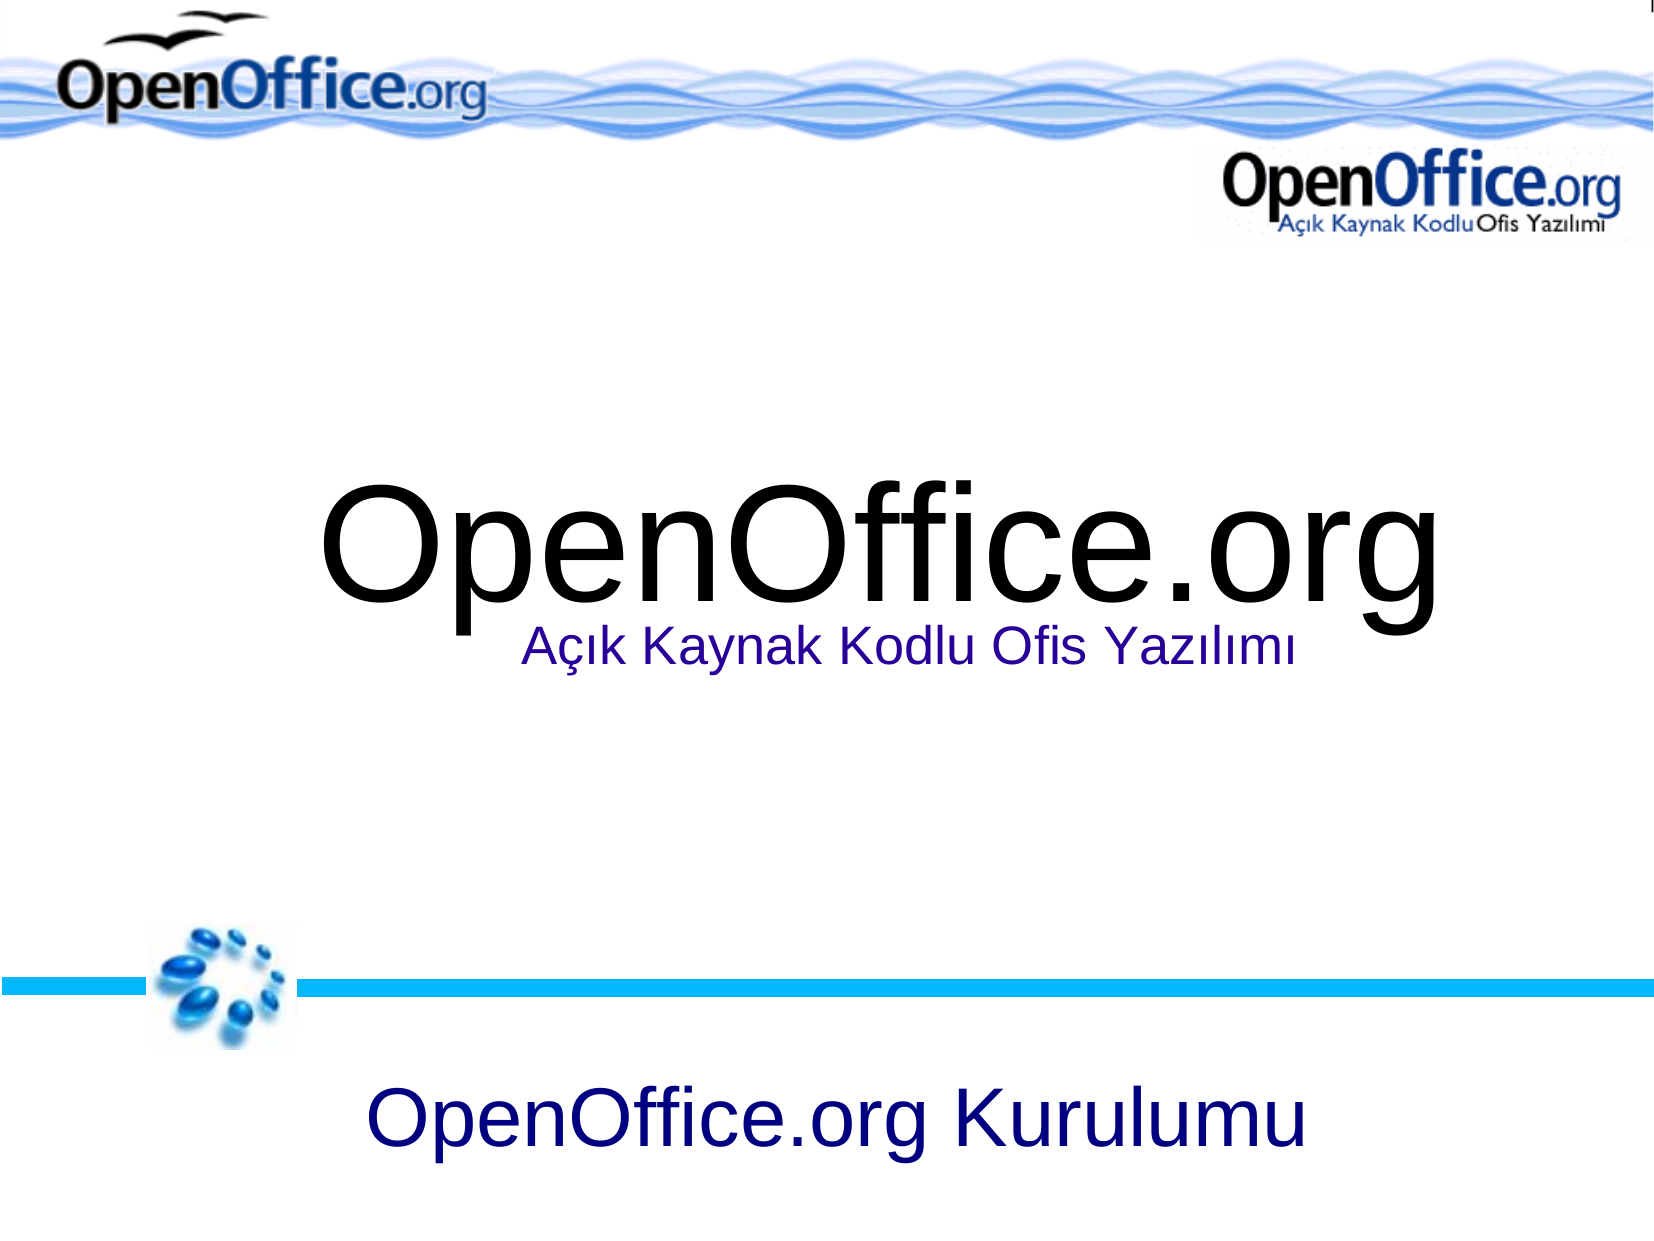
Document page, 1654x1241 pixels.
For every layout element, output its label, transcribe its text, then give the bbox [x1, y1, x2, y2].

text_box Açık Kaynak Kodlu Ofis Yazılımı [506, 608, 1380, 746]
text_box OpenOffice.org [301, 442, 1522, 827]
text_box [2, 977, 146, 995]
text_box OpenOffice.org Kurulumu [333, 1064, 1341, 1173]
picture [0, 0, 1654, 246]
text_box [297, 979, 1654, 997]
picture [146, 920, 297, 1050]
